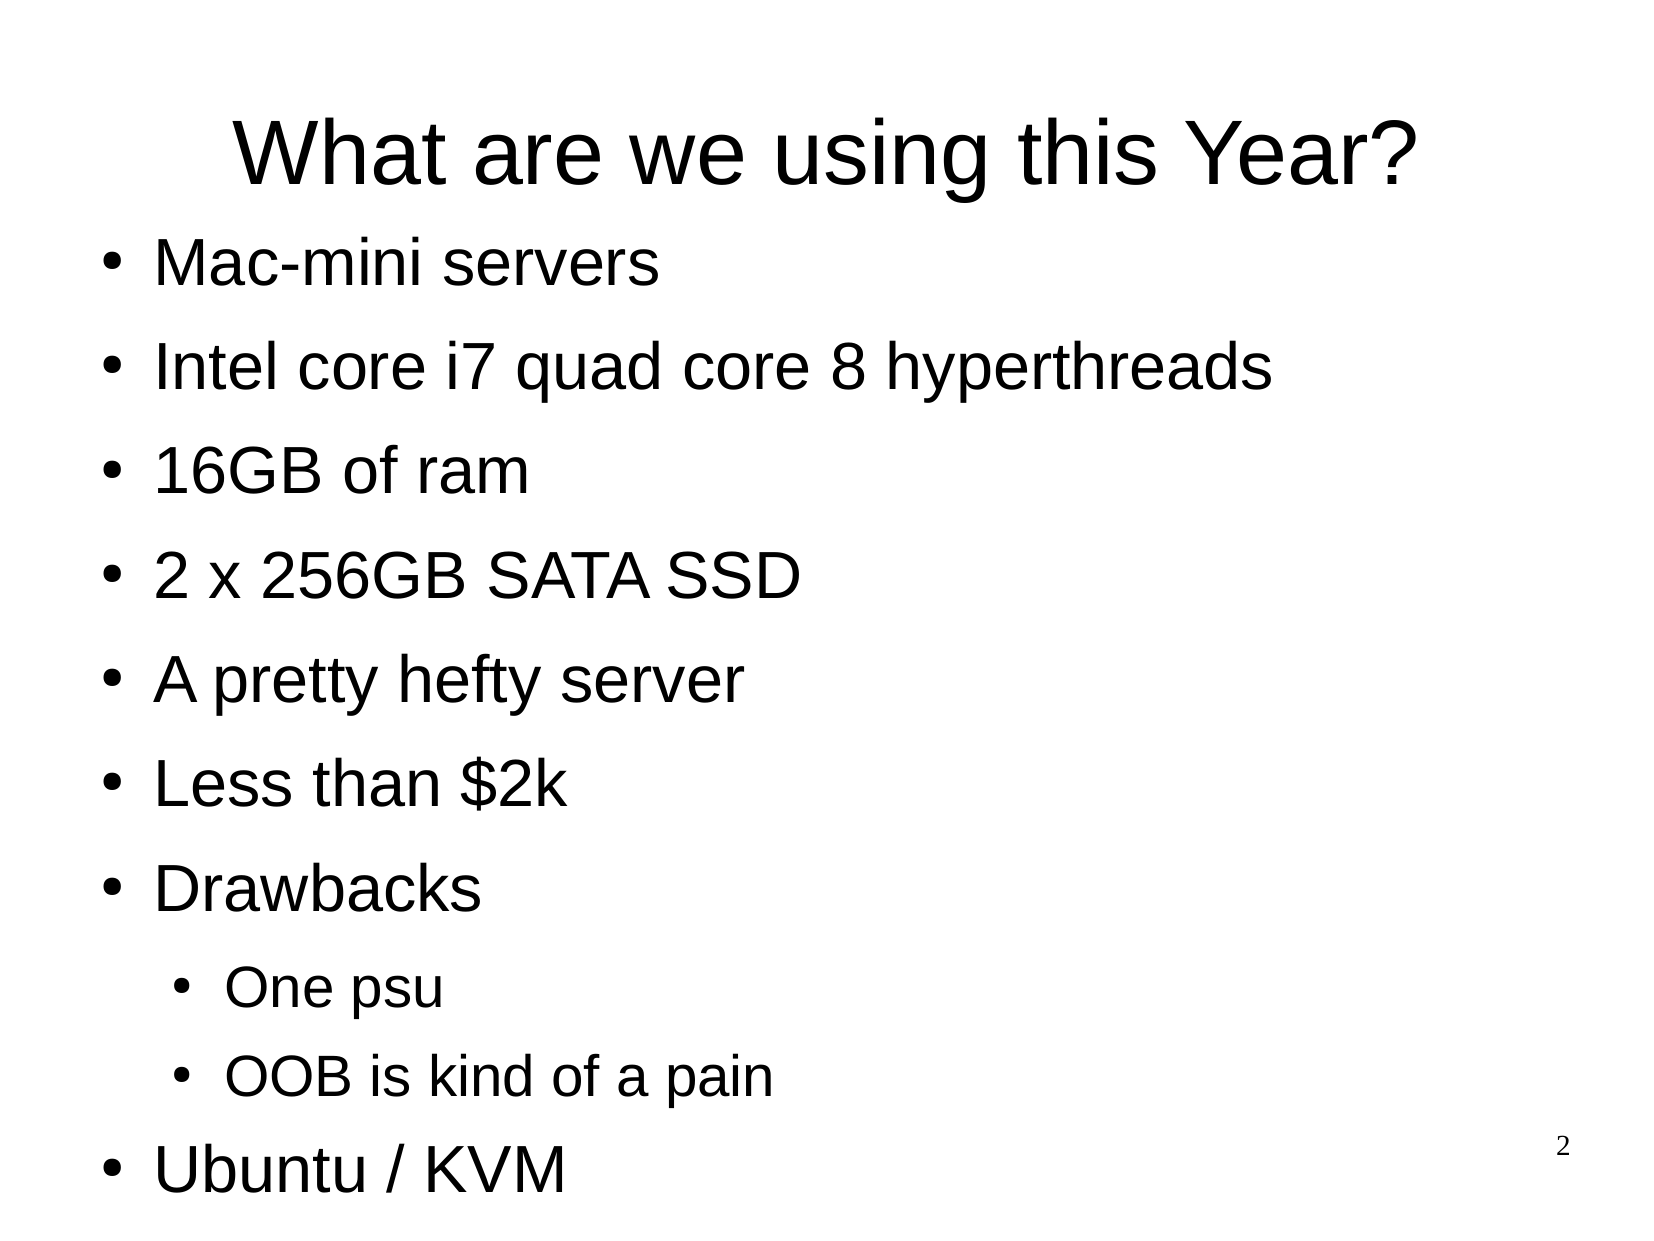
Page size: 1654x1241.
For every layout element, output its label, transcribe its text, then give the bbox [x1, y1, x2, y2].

title What are we using this Year? [82, 49, 1571, 225]
list Mac-mini servers Intel core i7 quad core 8 hyperthreads 16GB of ram 2 x 256GB SATA SSD A pretty hefty server Less than $2k Drawbacks One psu OOB is kind of a pain Ubuntu / KVM [82, 225, 1571, 1241]
